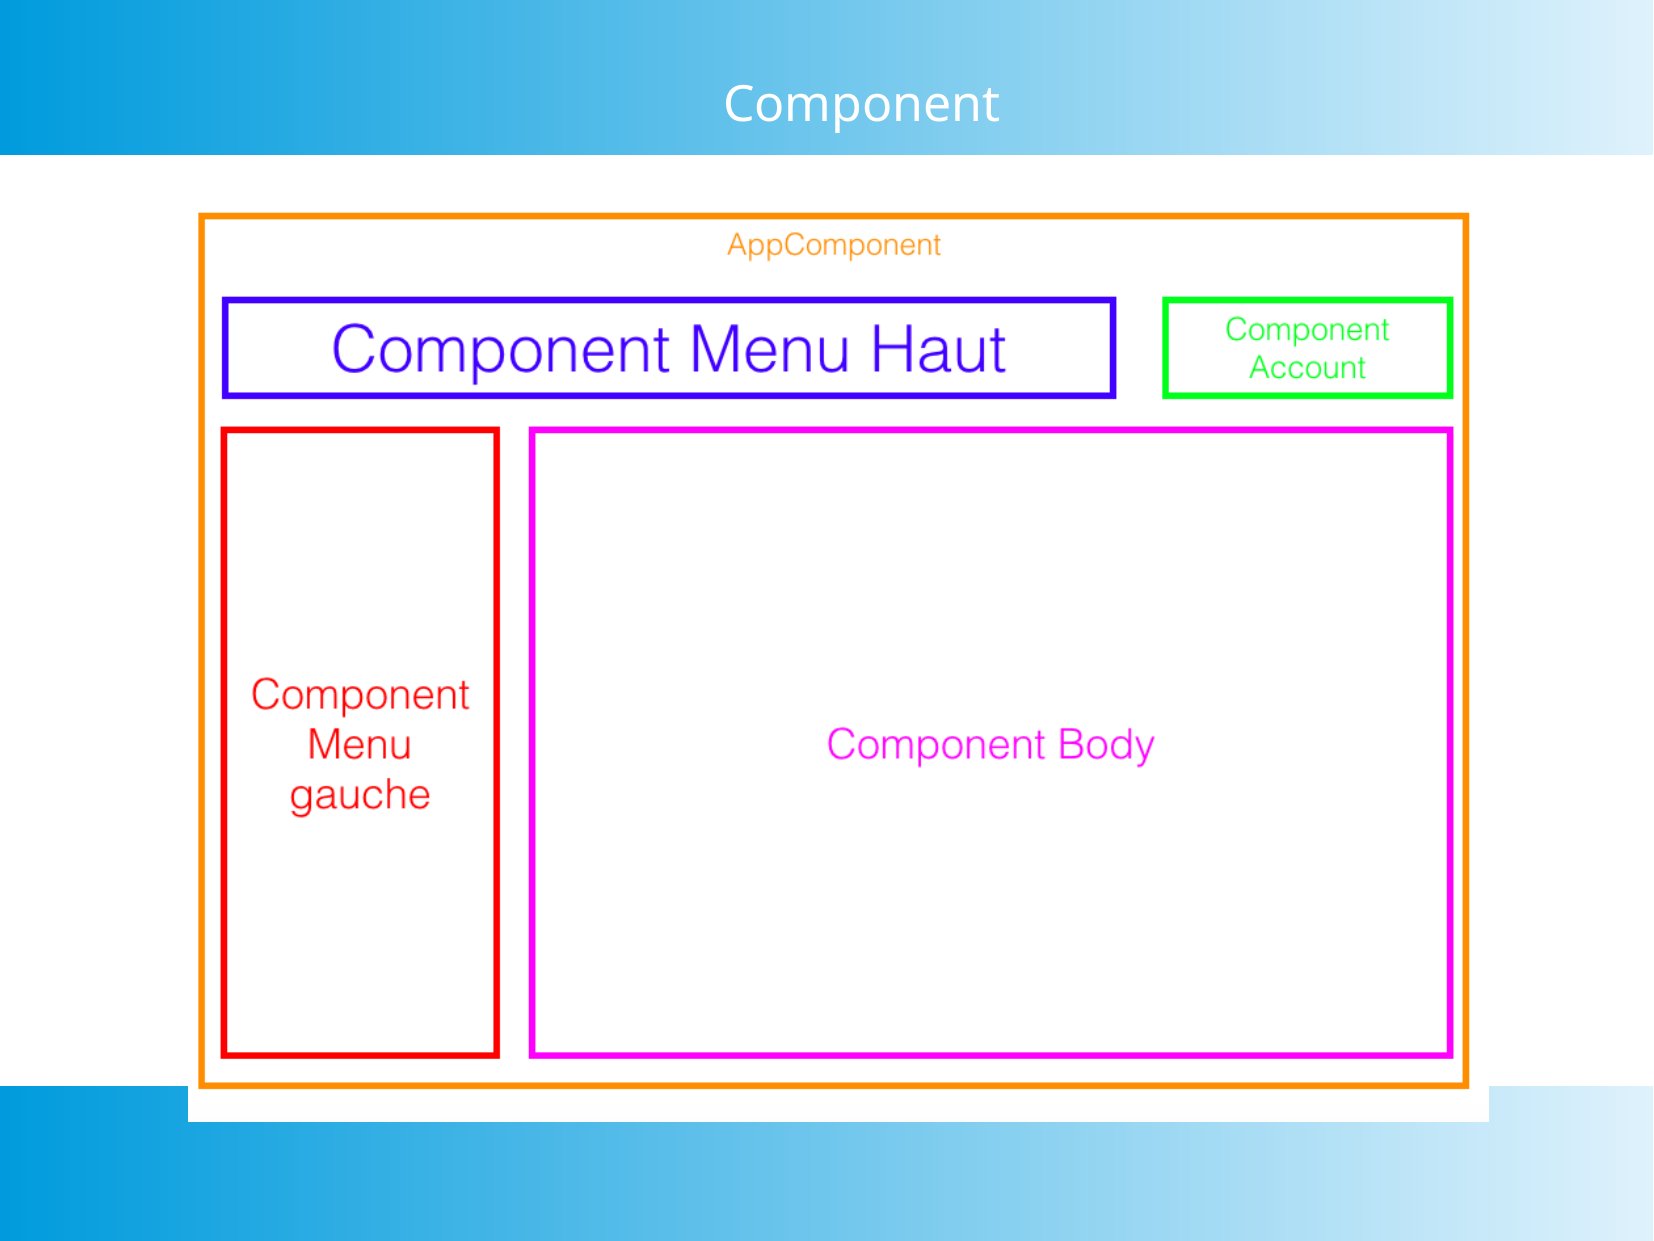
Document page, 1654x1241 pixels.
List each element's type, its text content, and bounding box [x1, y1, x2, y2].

title Component [82, 49, 1571, 155]
picture [188, 188, 1489, 1122]
